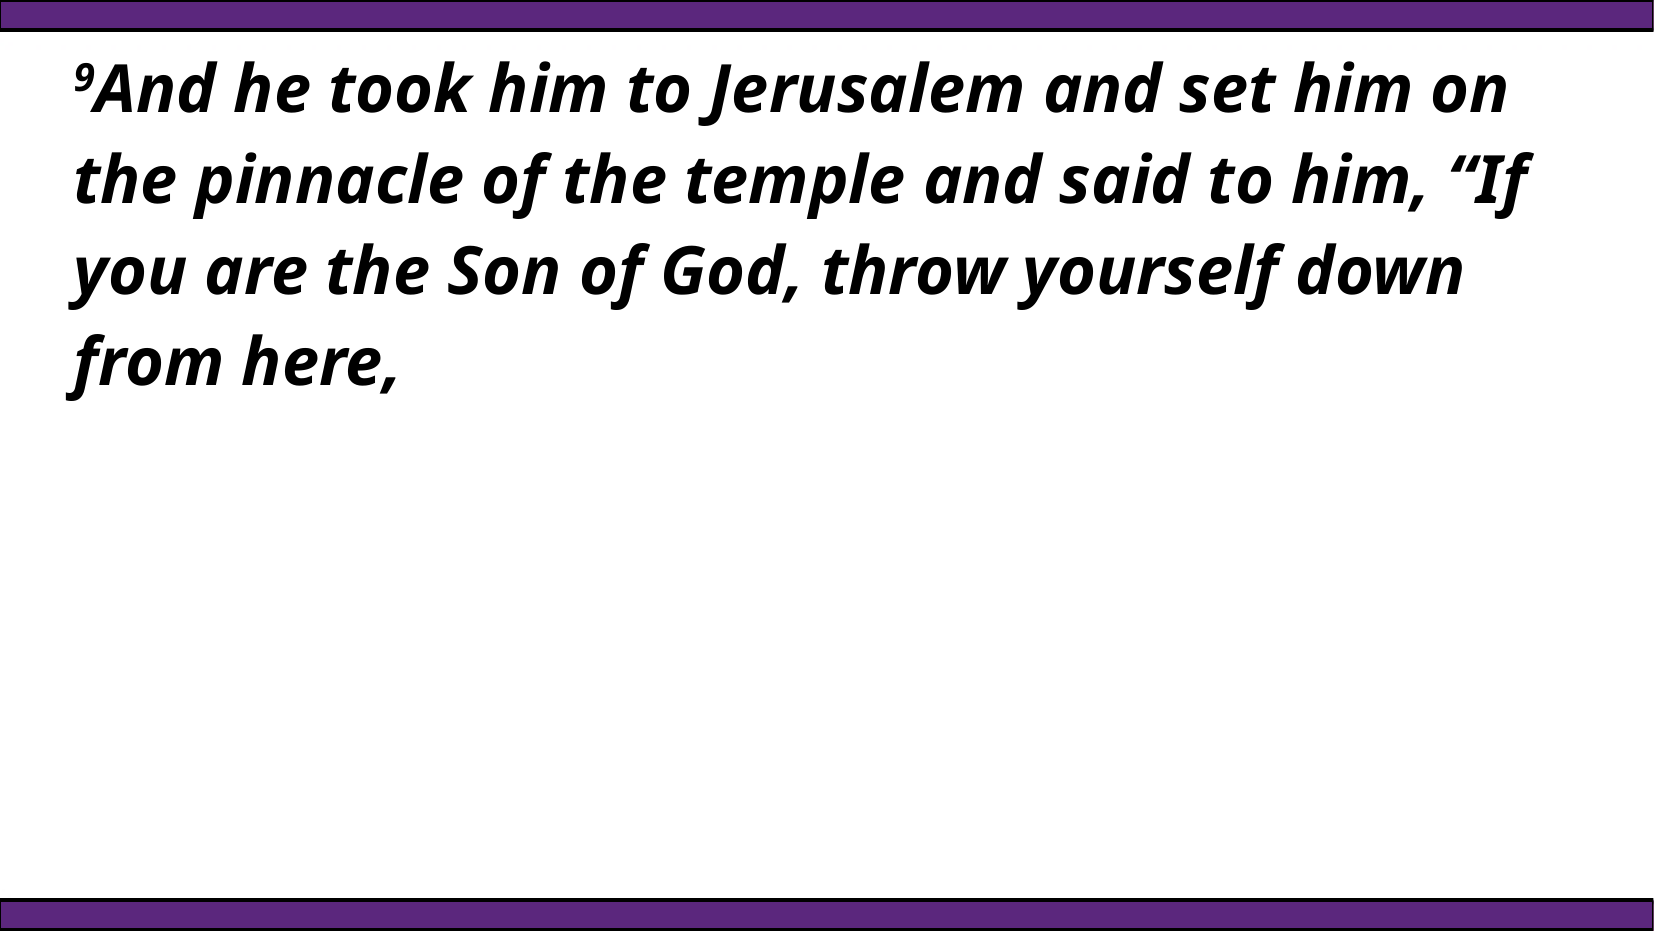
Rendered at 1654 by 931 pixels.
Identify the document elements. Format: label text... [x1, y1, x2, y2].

text_box 9And he took him to Jerusalem and set him on the pinnacle of the temple and said to him, “If you are the Son of God, throw yourself down from here, [58, 34, 1589, 405]
text_box [0, 900, 1654, 931]
picture [0, 31, 1654, 900]
text_box [0, 0, 1654, 31]
